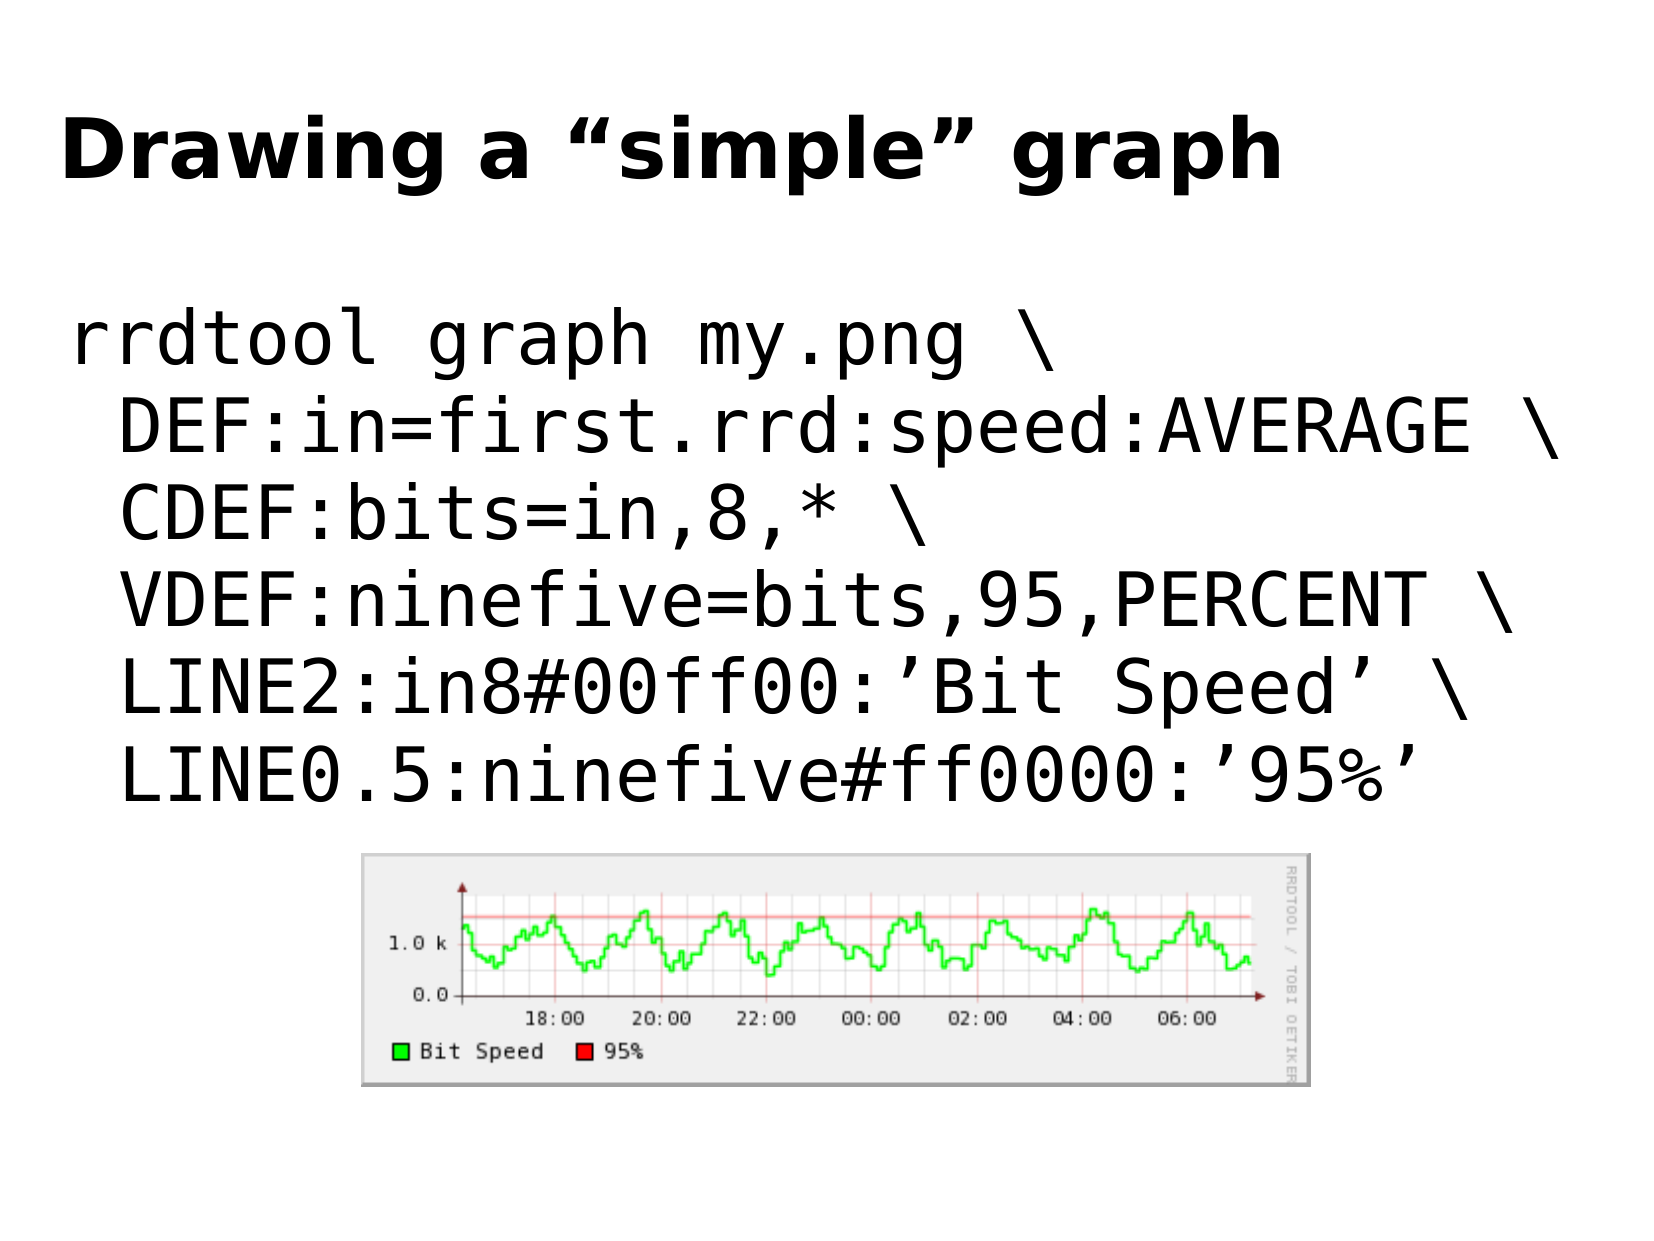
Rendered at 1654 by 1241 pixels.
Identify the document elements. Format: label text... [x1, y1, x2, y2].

text_box rrdtool graph my.png \ DEF:in=first.rrd:speed:AVERAGE \ CDEF:bits=in,8,* \ VDEF:ninefive=bits,95,PERCENT \ LINE2:in8#00ff00:’Bit Speed’ \ LINE0.5:ninefive#ff0000:’95%’ [47, 295, 1596, 820]
title Drawing a “simple” graph [59, 75, 1607, 225]
picture [361, 853, 1311, 1087]
